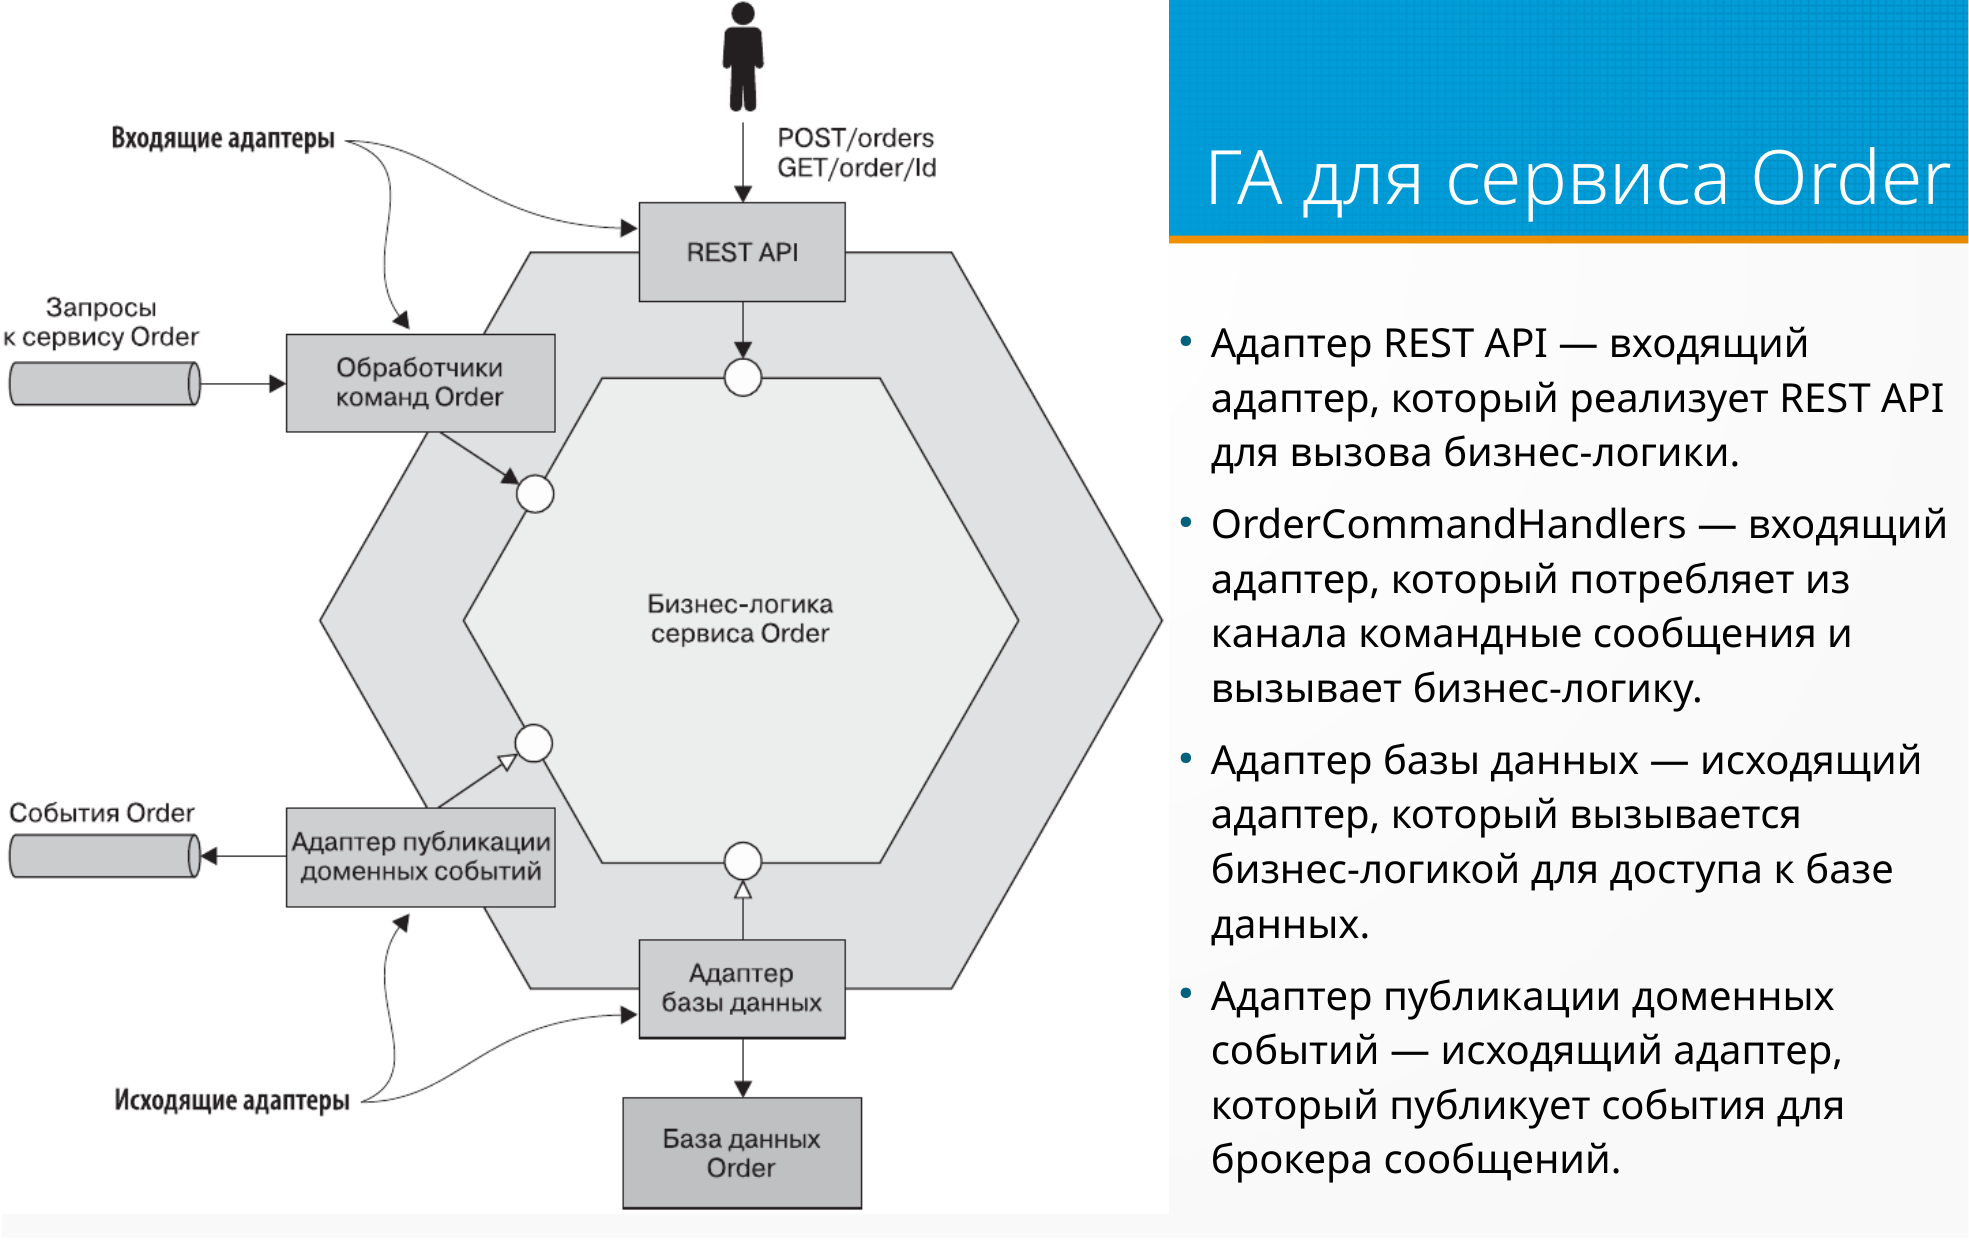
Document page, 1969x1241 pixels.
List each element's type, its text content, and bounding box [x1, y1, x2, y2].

picture [0, 0, 1969, 1241]
list Адаптер REST API — входящий адаптер, который реализует REST API для вызова бизнес-логики. OrderCommandHandlers — входящий адаптер, который потребляет из канала командные сообщения и вызывает бизнес-логику. Адаптер базы данных — исходящий адаптер, который вызывается бизнес-логикой для доступа к базе данных. Адаптер публикации доменных событий — исходящий адаптер, который публикует события для брокера сообщений. [1168, 315, 1961, 1229]
title ГА для сервиса Order [1204, 19, 1961, 227]
